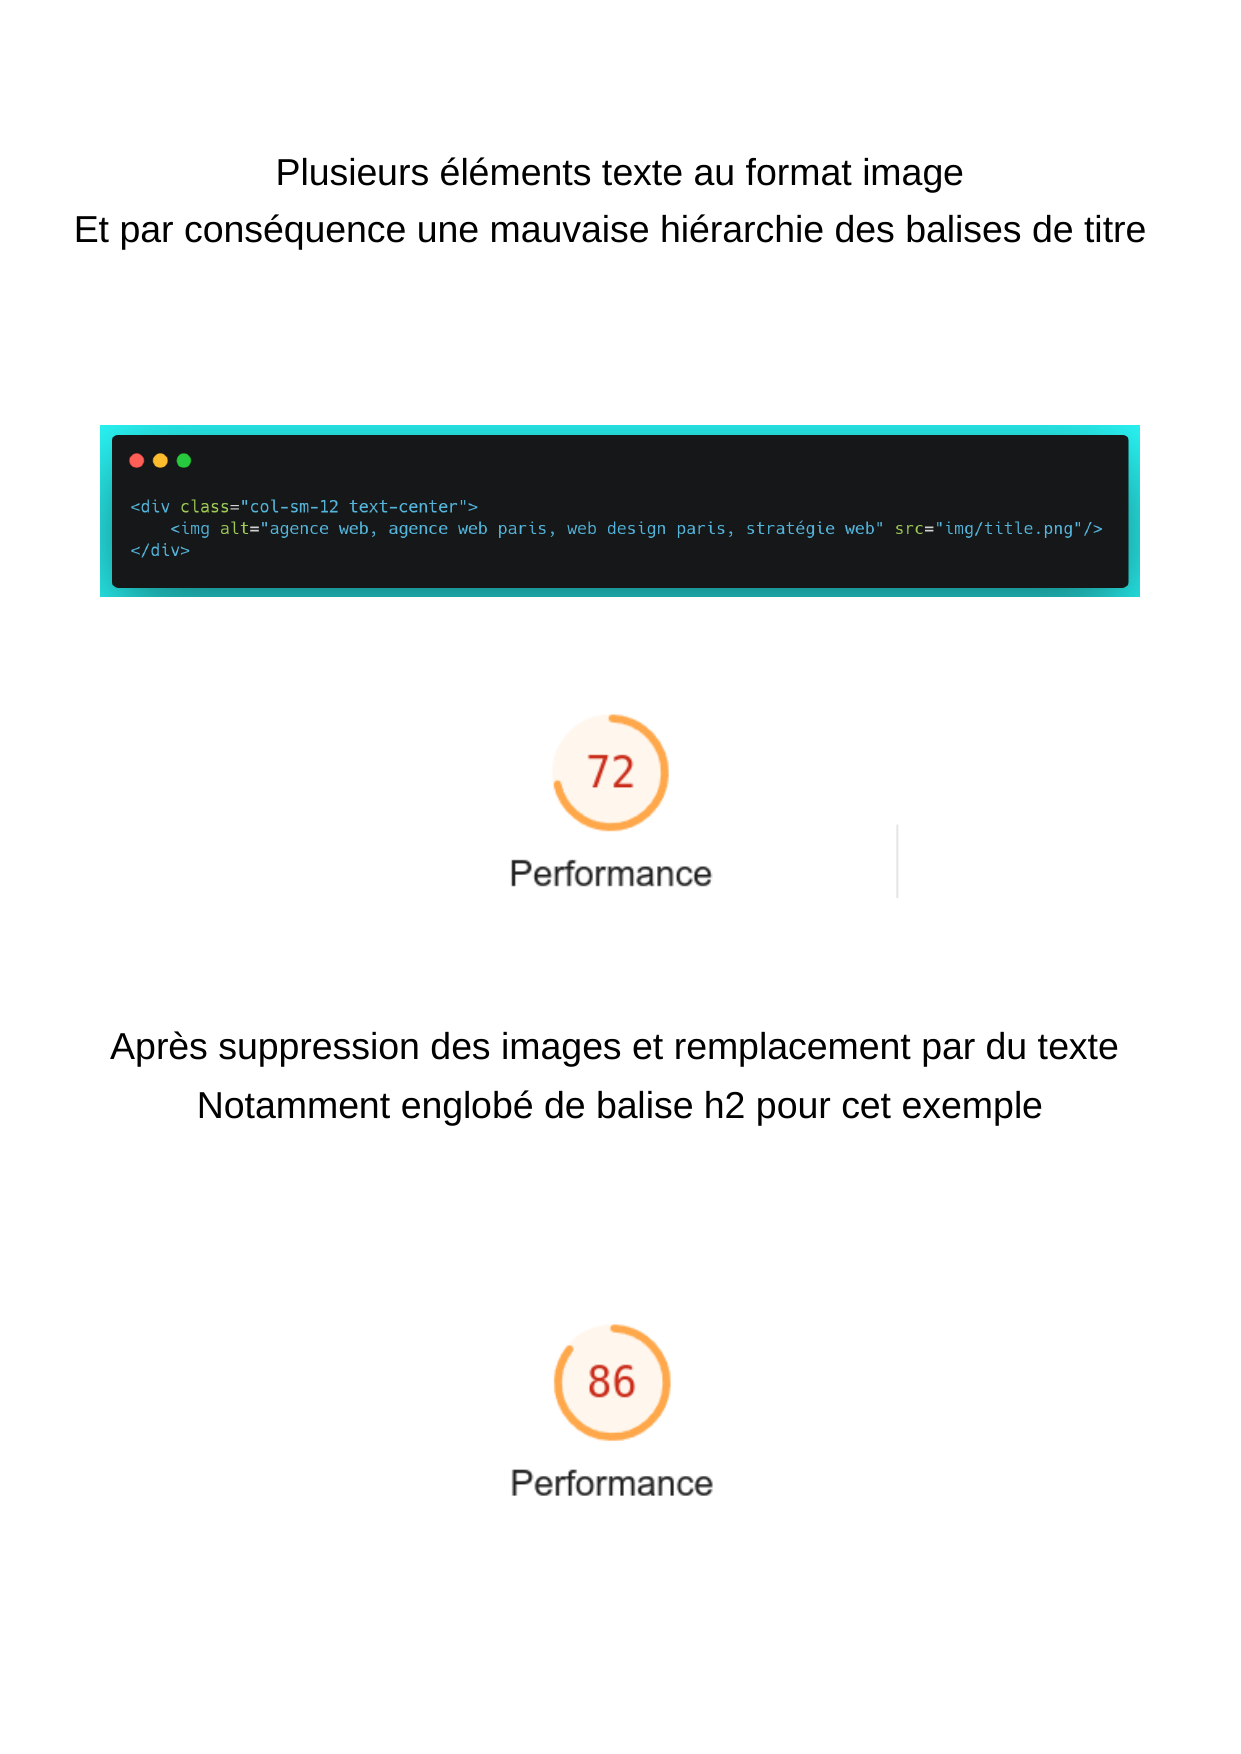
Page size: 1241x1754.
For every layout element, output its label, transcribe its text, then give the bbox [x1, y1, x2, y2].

text_box Et par conséquence une mauvaise hiérarchie des balises de titre [59, 200, 1162, 258]
picture [270, 1228, 910, 1515]
text_box Plusieurs éléments texte au format image [260, 143, 980, 200]
text_box Après suppression des images et remplacement par du texte [95, 1017, 1145, 1075]
text_box Notamment englobé de balise h2 pour cet exemple [182, 1077, 1059, 1134]
picture [100, 425, 1140, 597]
picture [341, 634, 900, 898]
